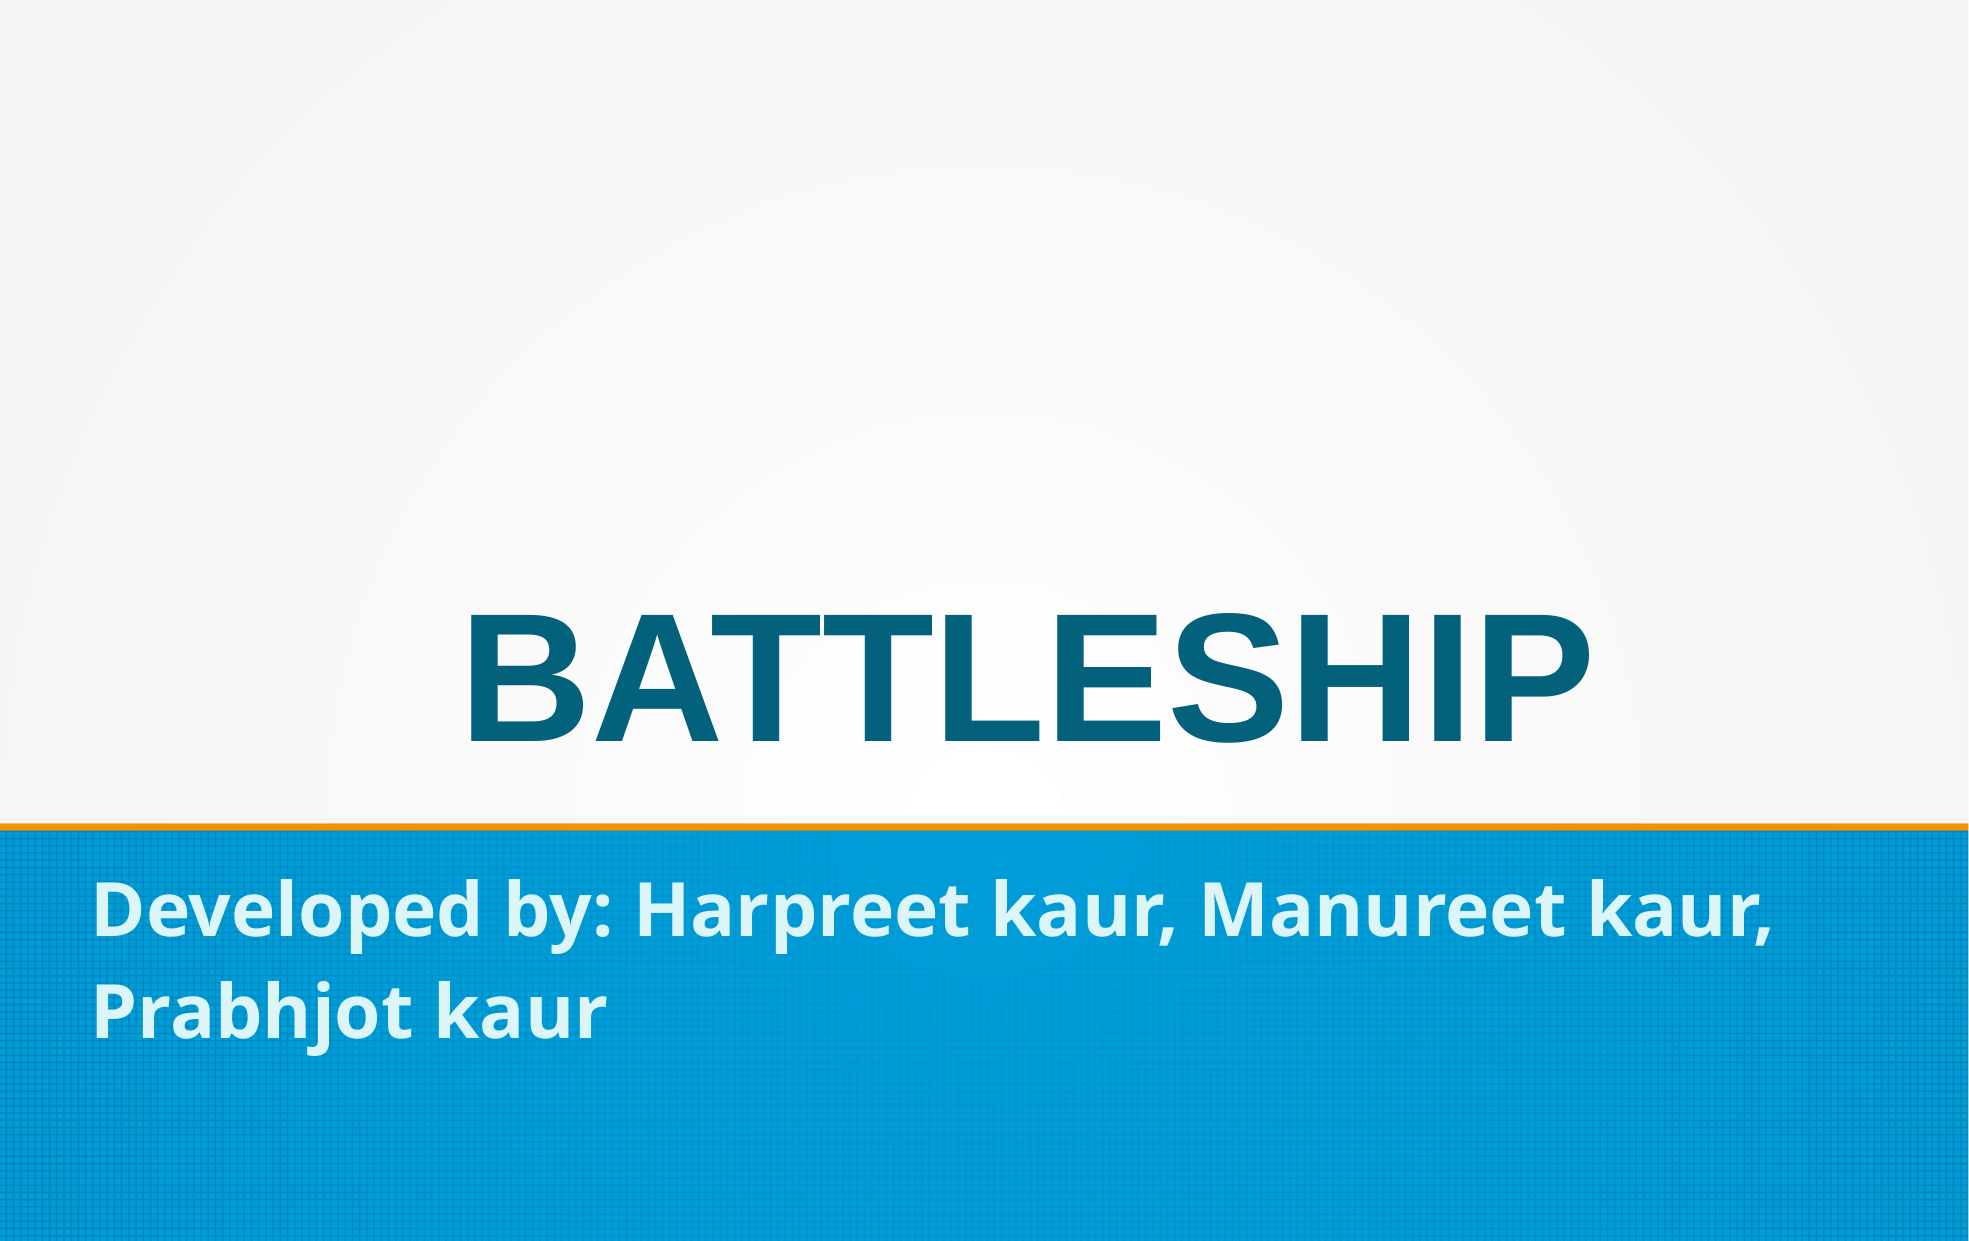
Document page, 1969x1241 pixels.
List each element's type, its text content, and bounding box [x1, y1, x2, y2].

title BATTLESHIP [90, 49, 1862, 781]
subtitle Developed by: Harpreet kaur, Manureet kaur, Prabhjot kaur [90, 855, 1861, 1111]
picture [0, 0, 1969, 830]
